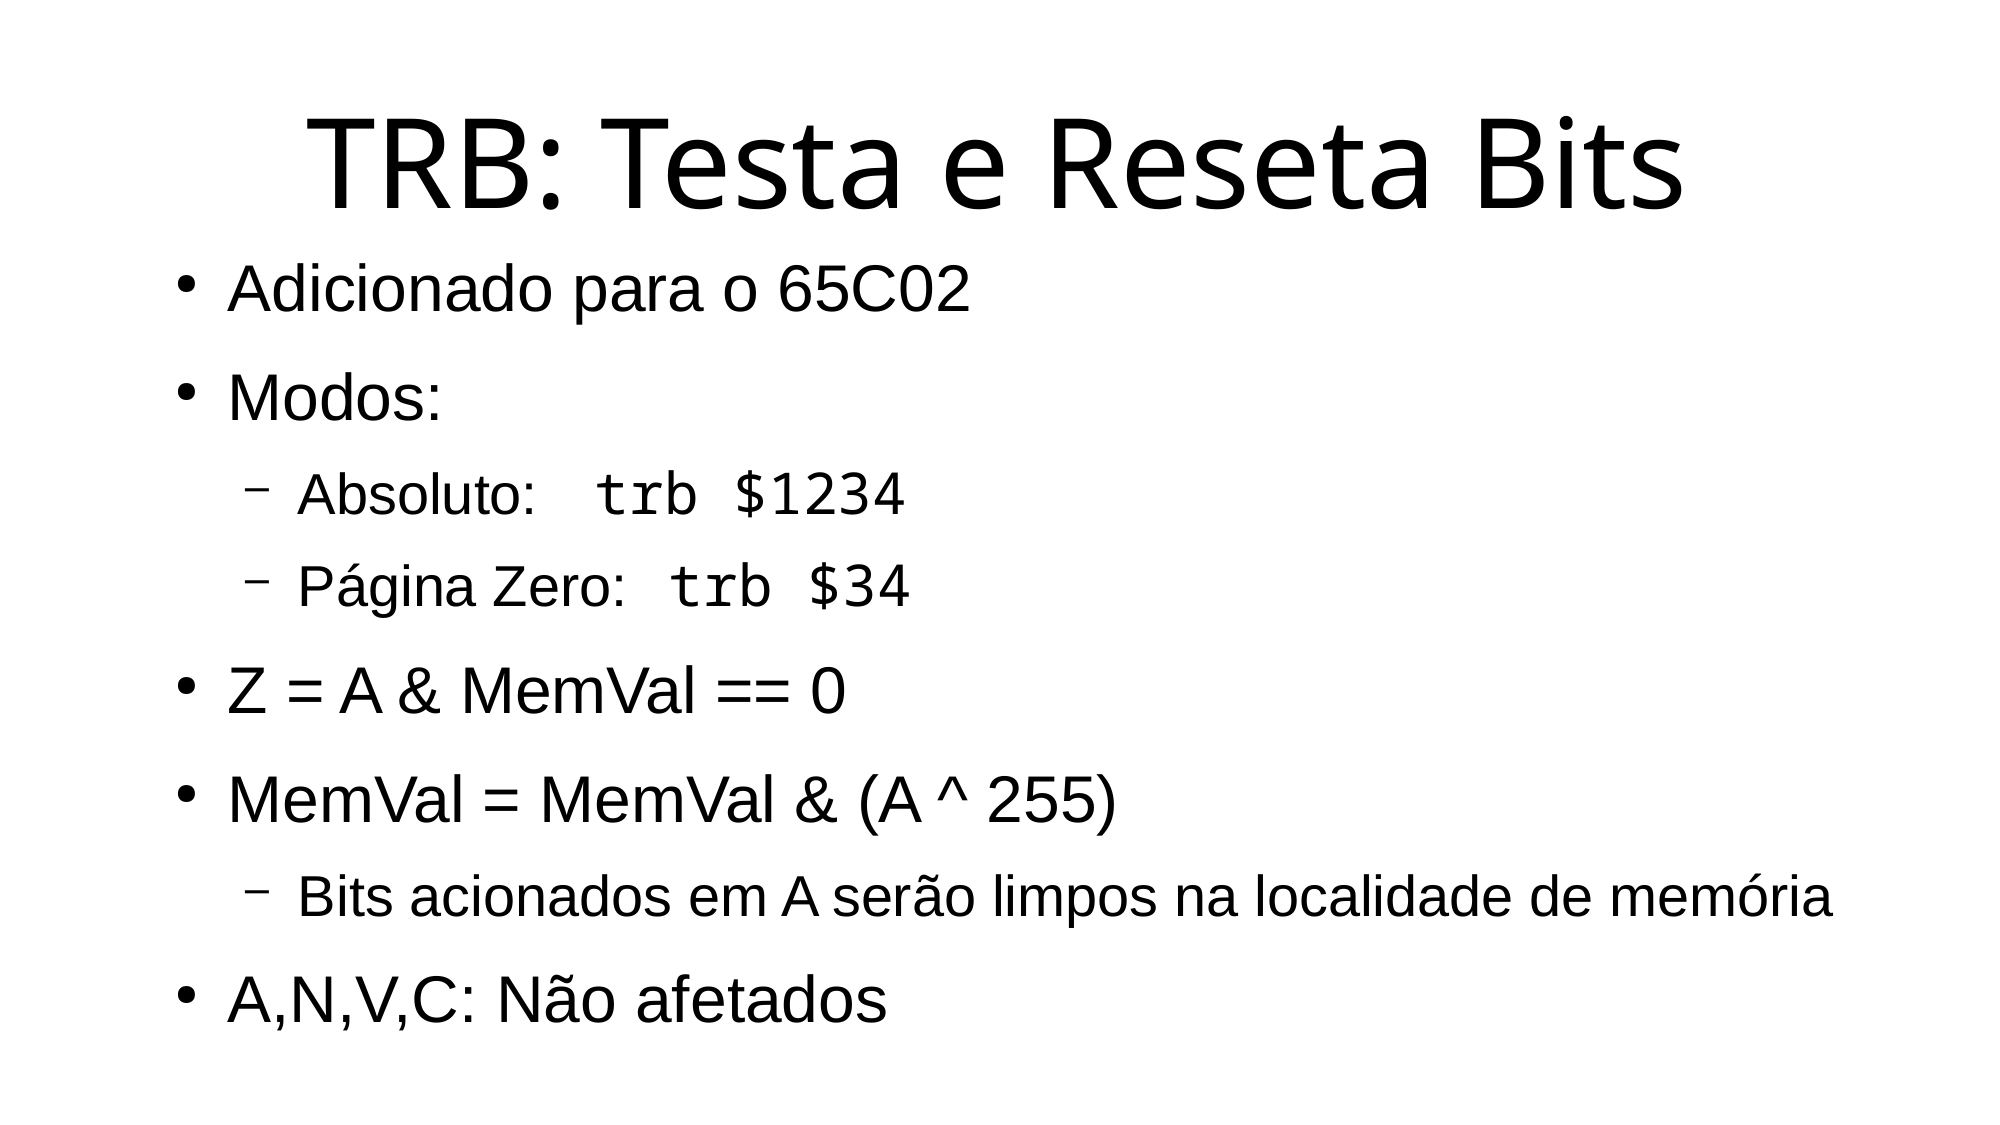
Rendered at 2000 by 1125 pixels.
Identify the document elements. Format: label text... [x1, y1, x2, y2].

title TRB: Testa e Reseta Bits [30, 59, 1966, 278]
list Adicionado para o 65C02 Modos: Absoluto: trb $1234 Página Zero: trb $34 Z = A & MemVal == 0 MemVal = MemVal & (A ^ 255) Bits acionados em A serão limpos na localidade de memória A,N,V,C: Não afetados [142, 278, 1868, 1064]
